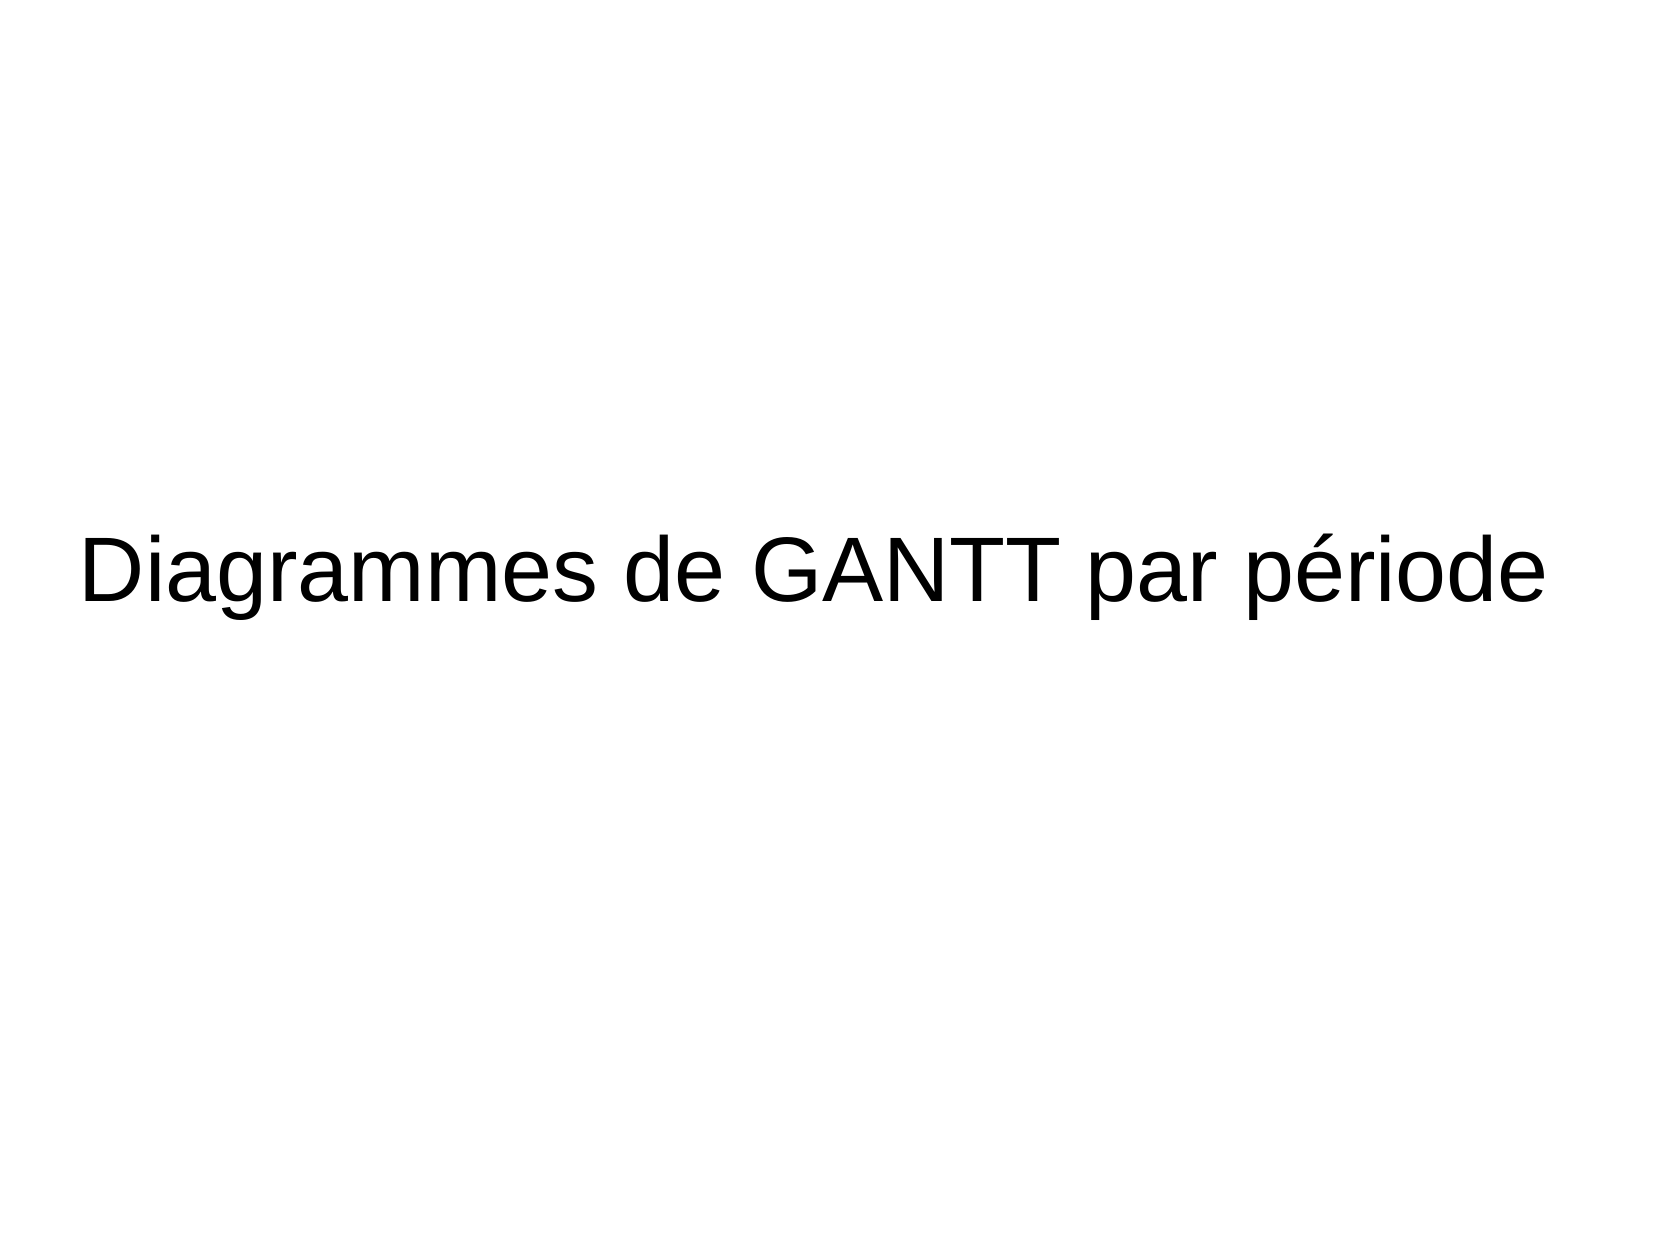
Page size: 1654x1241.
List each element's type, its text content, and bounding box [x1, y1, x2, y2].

title Diagrammes de GANTT par période [70, 466, 1559, 674]
